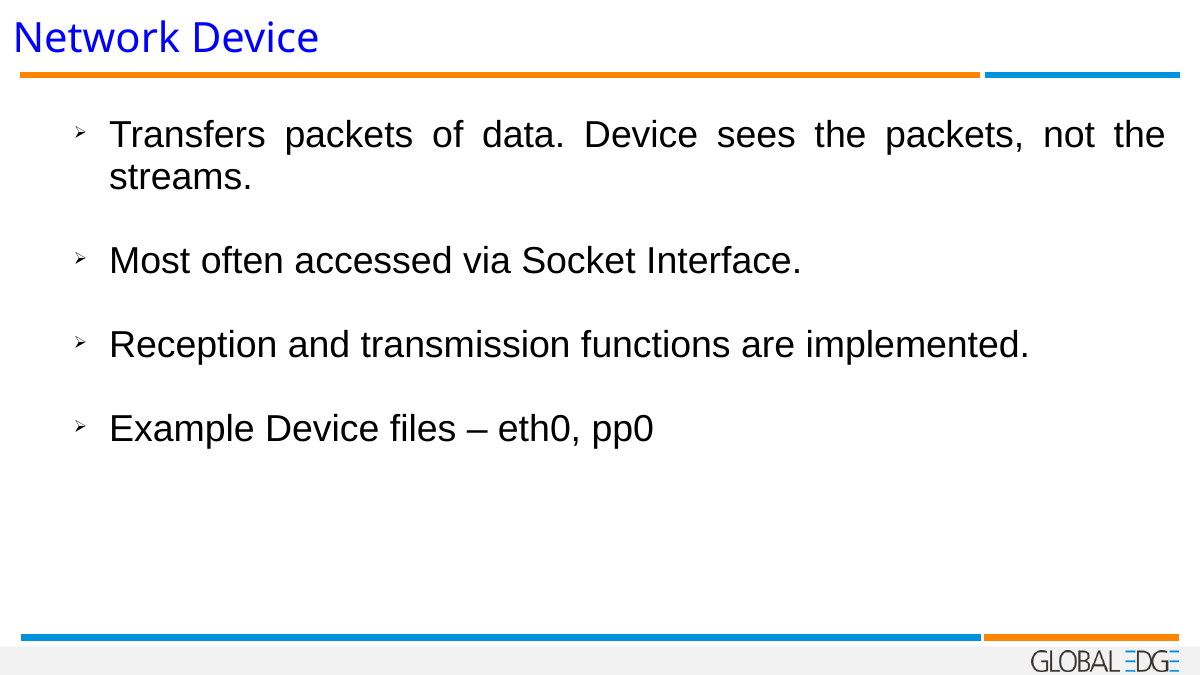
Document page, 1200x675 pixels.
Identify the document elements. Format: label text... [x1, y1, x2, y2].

picture [1031, 650, 1179, 672]
title Network Device [12, 9, 1088, 63]
text_box Transfers packets of data. Device sees the packets, not the streams. Most often accessed via Socket Interface. Reception and transmission functions are implemented. Example Device files – eth0, pp0 [59, 106, 1182, 638]
